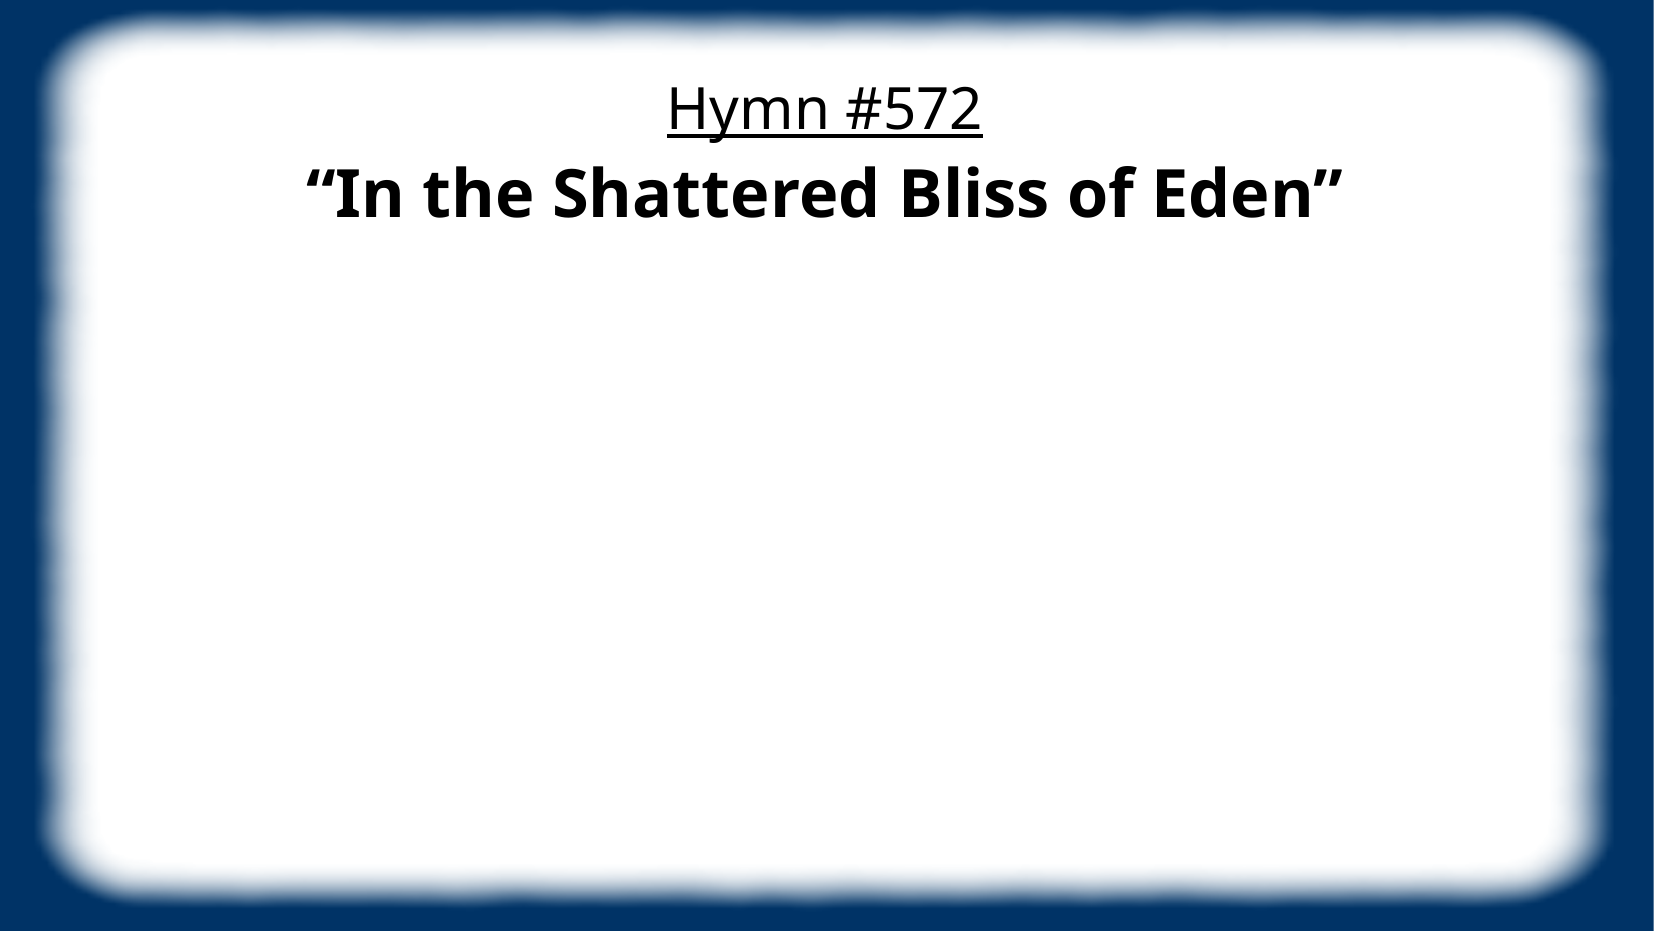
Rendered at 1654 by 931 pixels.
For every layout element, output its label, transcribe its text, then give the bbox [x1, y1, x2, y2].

text_box Hymn #572 “In the Shattered Bliss of Eden” [105, 60, 1546, 256]
picture [0, 0, 1654, 931]
